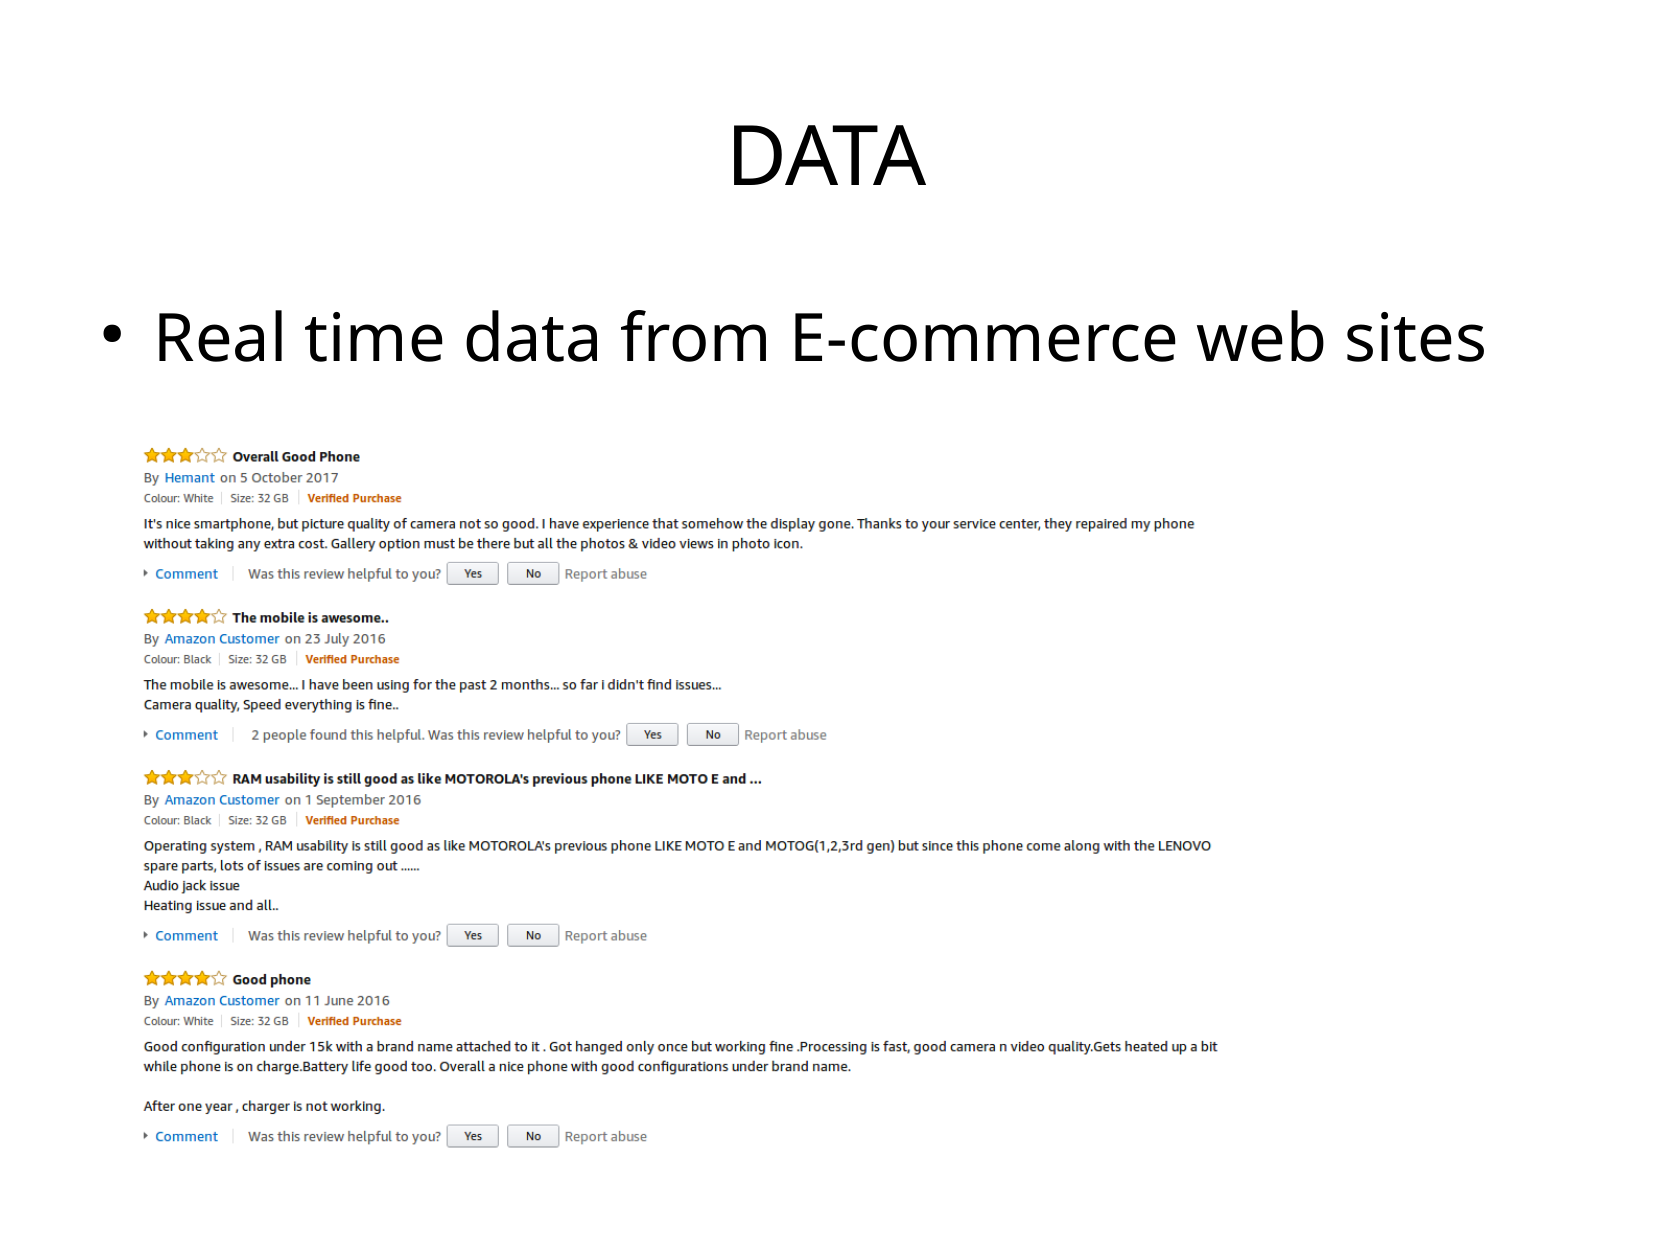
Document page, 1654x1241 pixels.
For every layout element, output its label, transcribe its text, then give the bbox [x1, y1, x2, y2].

title DATA [82, 49, 1571, 257]
picture [127, 427, 1347, 1158]
list Real time data from E-commerce web sites [82, 290, 1571, 1010]
